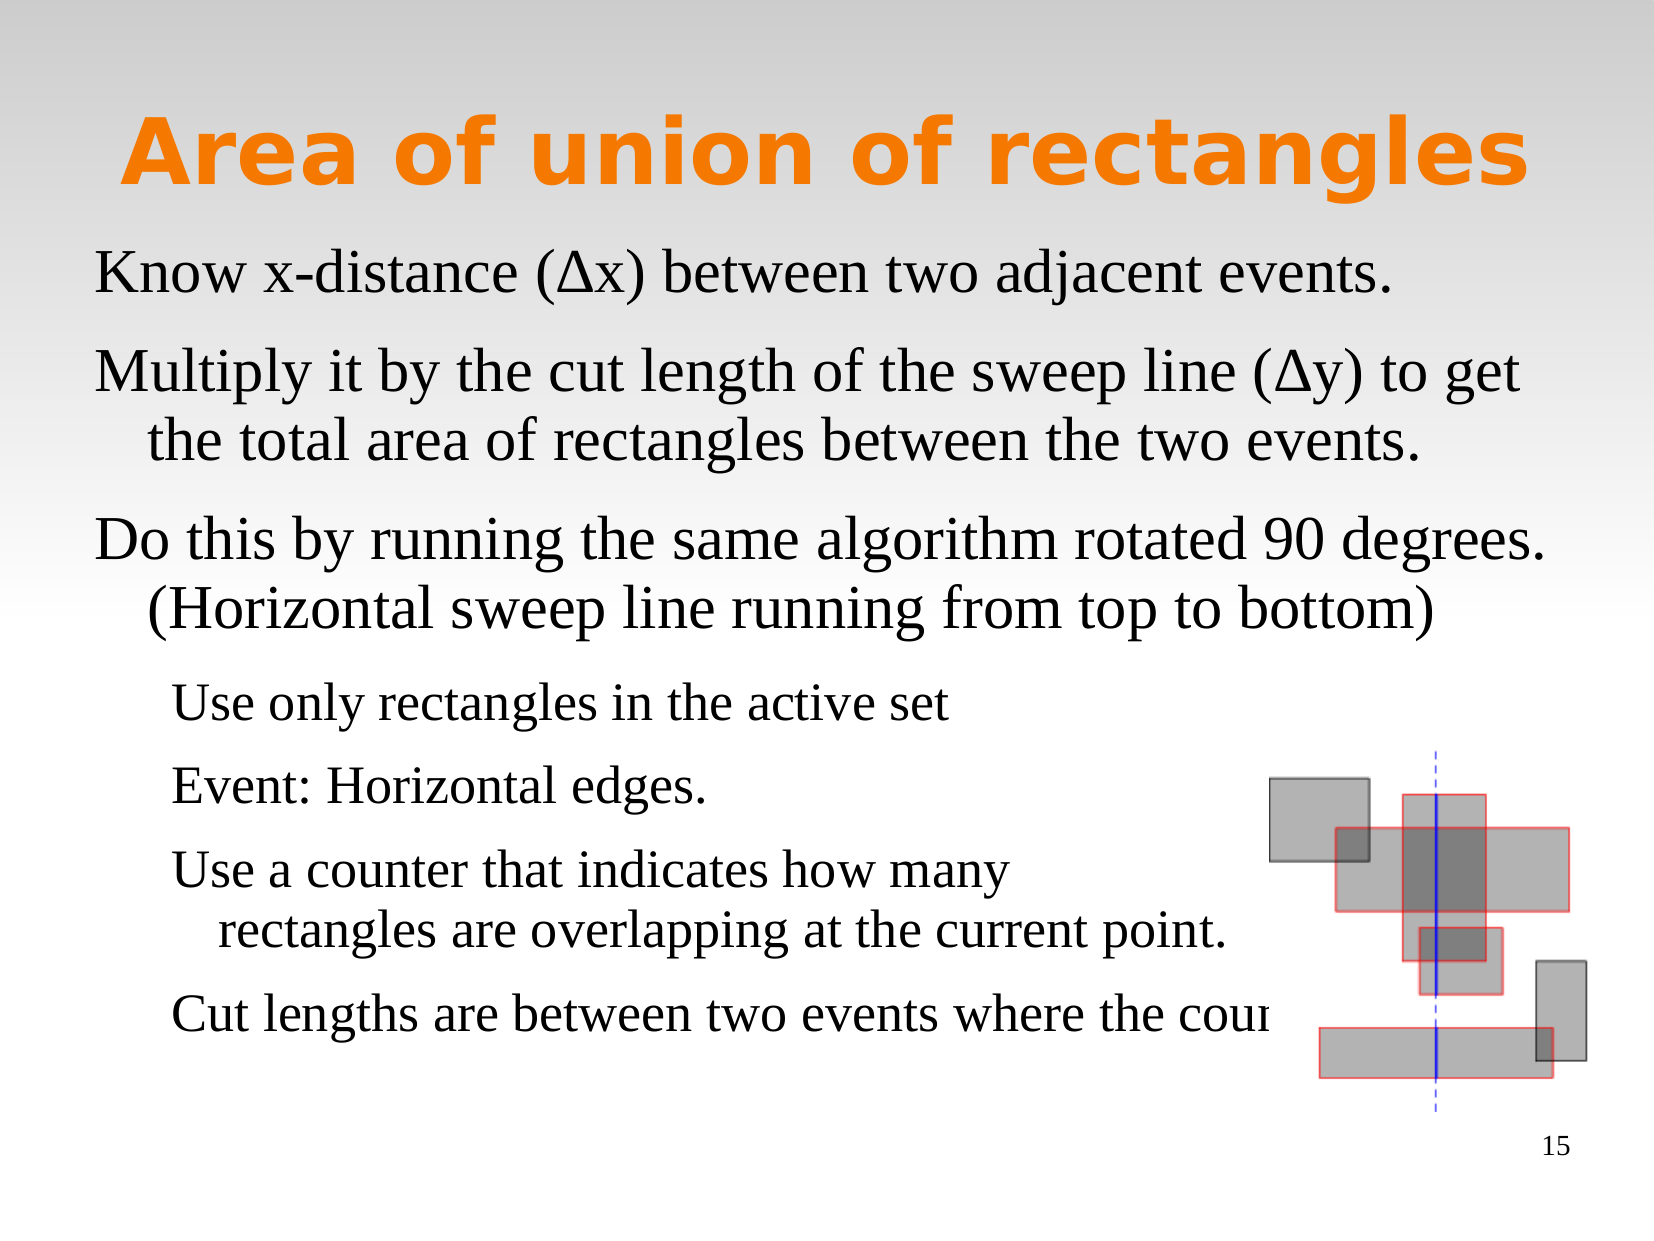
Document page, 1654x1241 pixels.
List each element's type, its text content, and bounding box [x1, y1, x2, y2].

list Know x-distance (∆x) between two adjacent events. Multiply it by the cut length of the sweep line (∆y) to get the total area of rectangles between the two events. Do this by running the same algorithm rotated 90 degrees. (Horizontal sweep line running from top to bottom) Use only rectangles in the active set Event: Horizontal edges. Use a counter that indicates how many rectangles are overlapping at the current point. Cut lengths are between two events where the count is zero. [76, 237, 1565, 1178]
picture [1269, 744, 1589, 1112]
title Area of union of rectangles [82, 49, 1571, 257]
